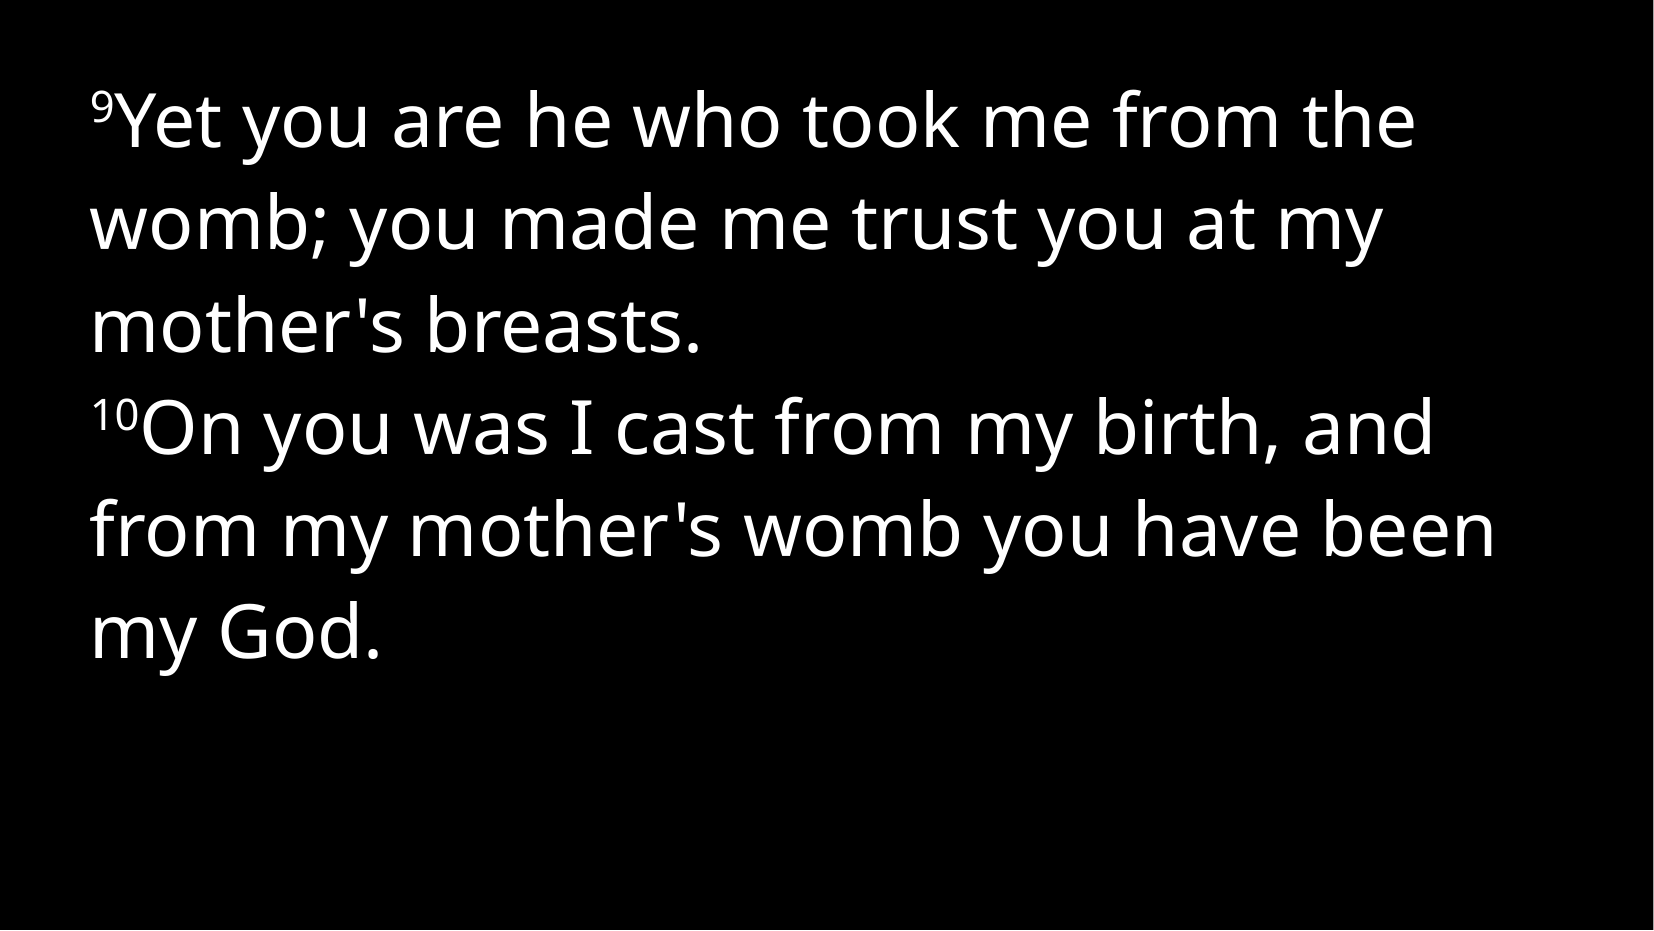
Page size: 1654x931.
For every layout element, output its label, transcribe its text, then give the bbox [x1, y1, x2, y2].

text_box 9Yet you are he who took me from the womb; you made me trust you at my mother's breasts. 10On you was I cast from my birth, and from my mother's womb you have been my God. [75, 60, 1591, 601]
